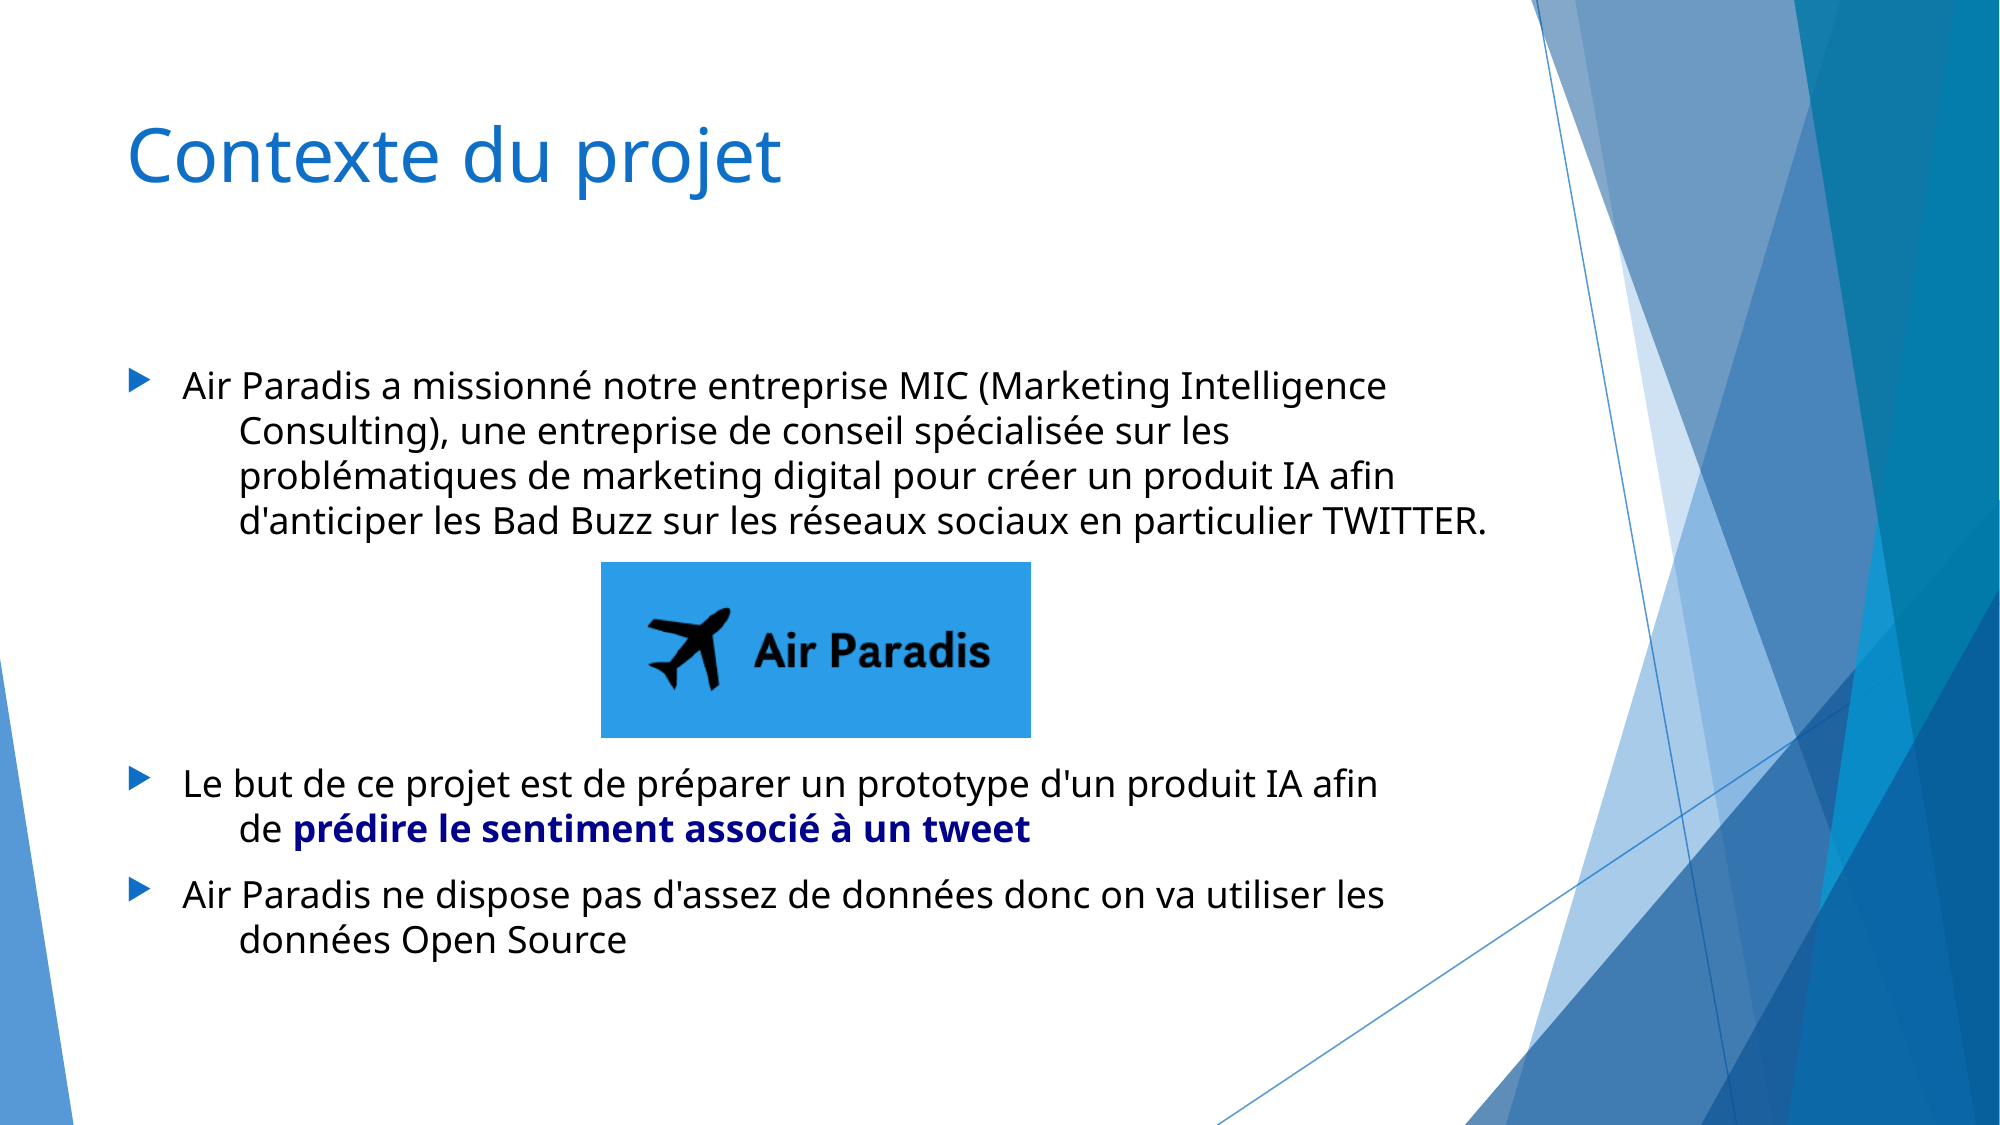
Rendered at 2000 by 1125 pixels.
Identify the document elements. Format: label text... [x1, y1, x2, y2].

list Air Paradis a missionné notre entreprise MIC (Marketing Intelligence Consulting), une entreprise de conseil spécialisée sur les problématiques de marketing digital pour créer un produit IA afin d'anticiper les Bad Buzz sur les réseaux sociaux en particulier TWITTER. Le but de ce projet est de préparer un prototype d'un produit IA afin de prédire le sentiment associé à un tweet Air Paradis ne dispose pas d'assez de données donc on va utiliser les données Open Source [111, 354, 1521, 992]
title Contexte du projet [111, 99, 1521, 317]
picture [601, 562, 1031, 738]
